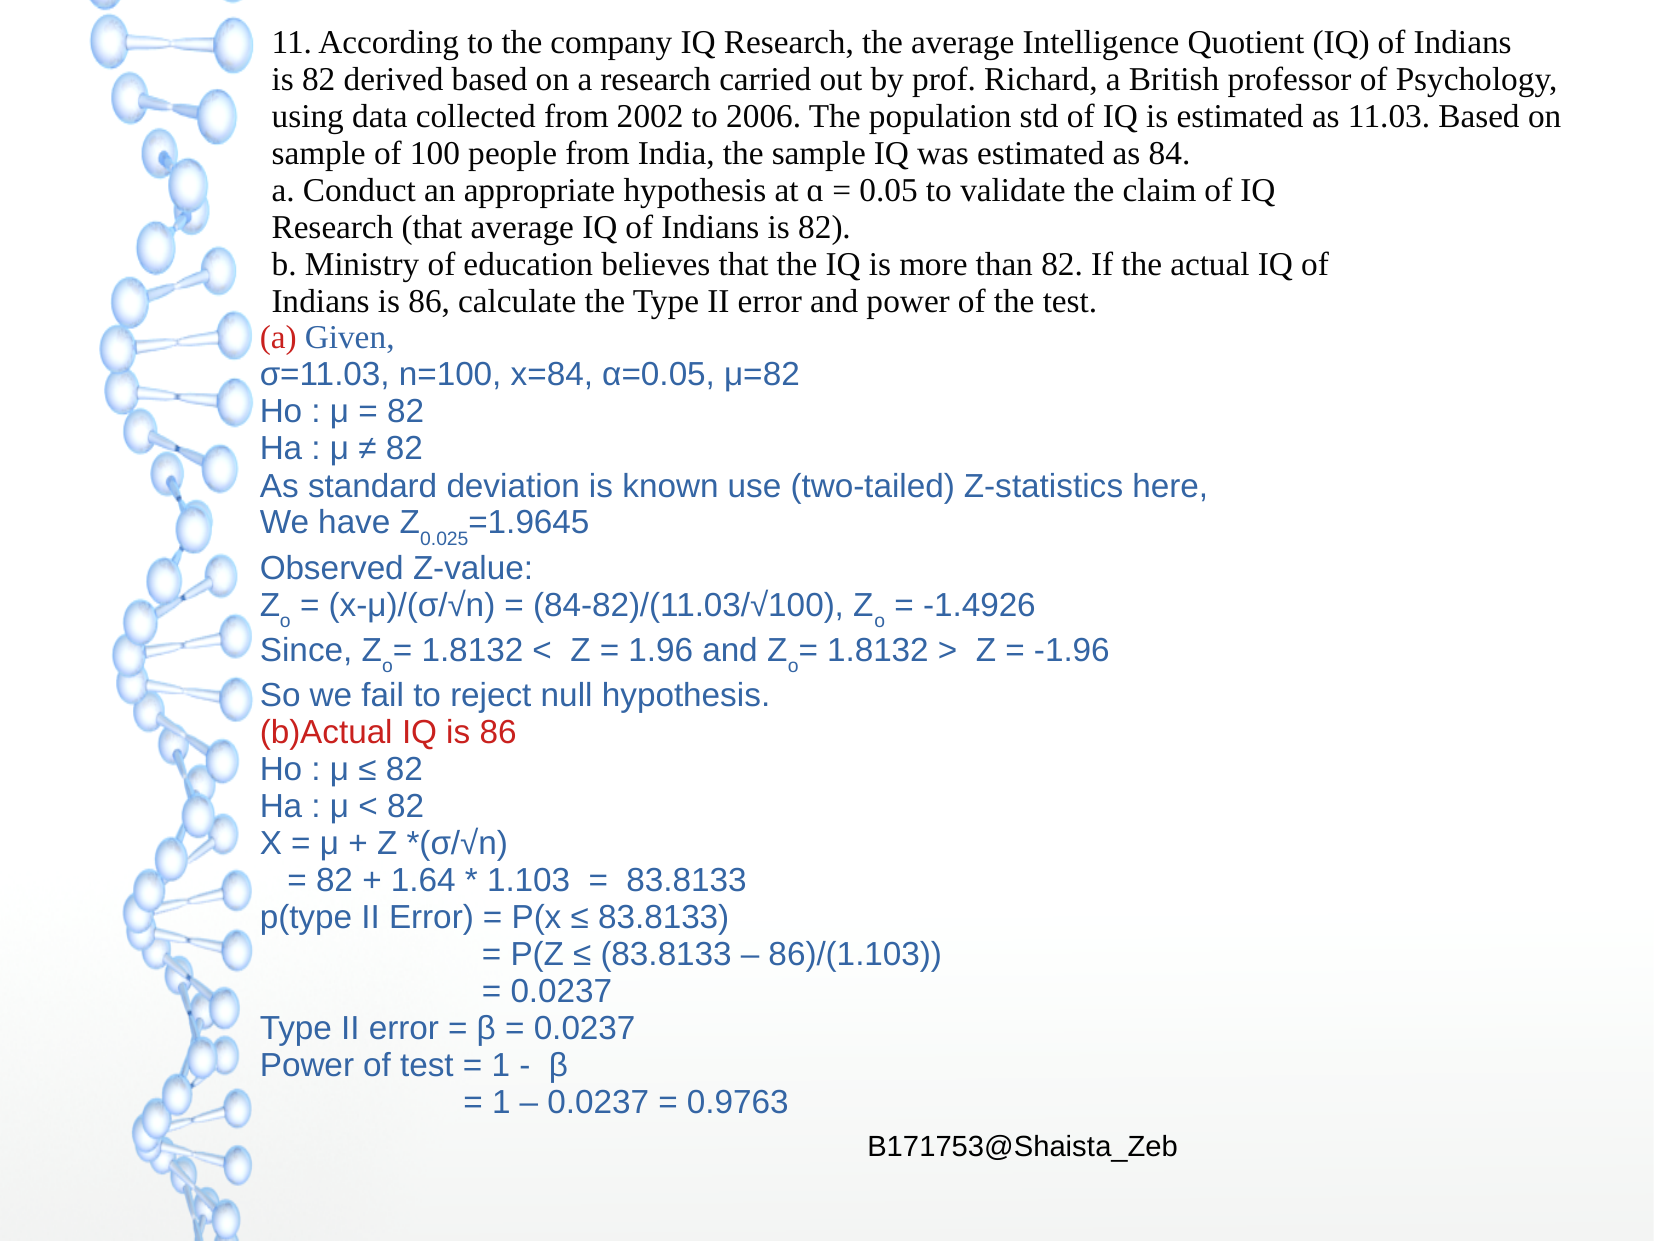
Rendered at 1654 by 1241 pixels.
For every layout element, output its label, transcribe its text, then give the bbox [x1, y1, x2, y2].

subtitle (a) Given, σ=11.03, n=100, x=84, α=0.05, μ=82 Ho : μ = 82 Ha : μ ≠ 82 As standard deviation is known use (two-tailed) Z-statistics here, We have Z0.025=1.9645 Observed Z-value: Zo = (x-μ)/(σ/√n) = (84-82)/(11.03/√100), Zo = -1.4926 Since, Zo= 1.8132 < Z = 1.96 and Zo= 1.8132 > Z = -1.96 So we fail to reject null hypothesis. (b)Actual IQ is 86 Ho : μ ≤ 82 Ha : μ < 82 X = μ + Z *(σ/√n) = 82 + 1.64 * 1.103 = 83.8133 p(type II Error) = P(x ≤ 83.8133) = P(Z ≤ (83.8133 – 86)/(1.103)) = 0.0237 Type II error = β = 0.0237 Power of test = 1 - β = 1 – 0.0237 = 0.9763 [259, 318, 1589, 1121]
title 11. According to the company IQ Research, the average Intelligence Quotient (IQ) of Indians is 82 derived based on a research carried out by prof. Richard, a British professor of Psychology, using data collected from 2002 to 2006. The population std of IQ is estimated as 11.03. Based on sample of 100 people from India, the sample IQ was estimated as 84. a. Conduct an appropriate hypothesis at ɑ = 0.05 to validate the claim of IQ Research (that average IQ of Indians is 82). b. Ministry of education believes that the IQ is more than 82. If the actual IQ of Indians is 86, calculate the Type II error and power of the test. [271, 23, 1601, 357]
picture [0, 0, 1654, 1241]
